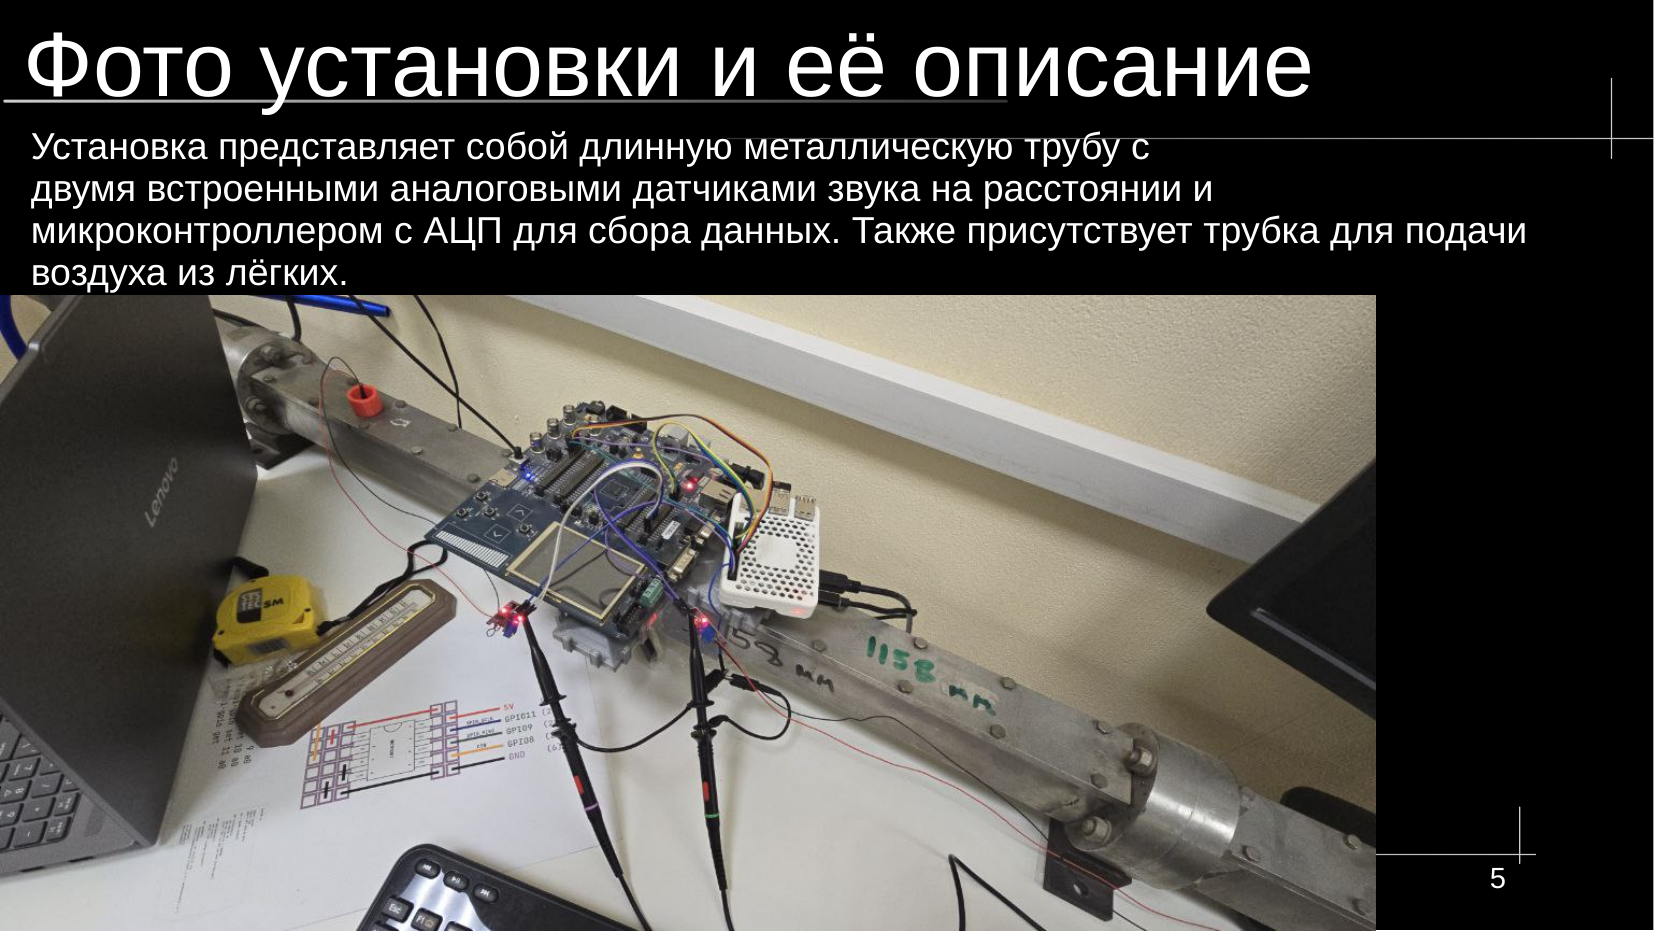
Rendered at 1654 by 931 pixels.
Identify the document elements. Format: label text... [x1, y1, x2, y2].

title Фото установки и её описание [23, 11, 1589, 119]
text_box Установка представляет собой длинную металлическую трубу с двумя встроенными аналоговыми датчиками звука на расстоянии и микроконтроллером с АЦП для сбора данных. Также присутствует трубка для подачи воздуха из лёгких. [16, 118, 1543, 301]
picture [0, 295, 1376, 931]
